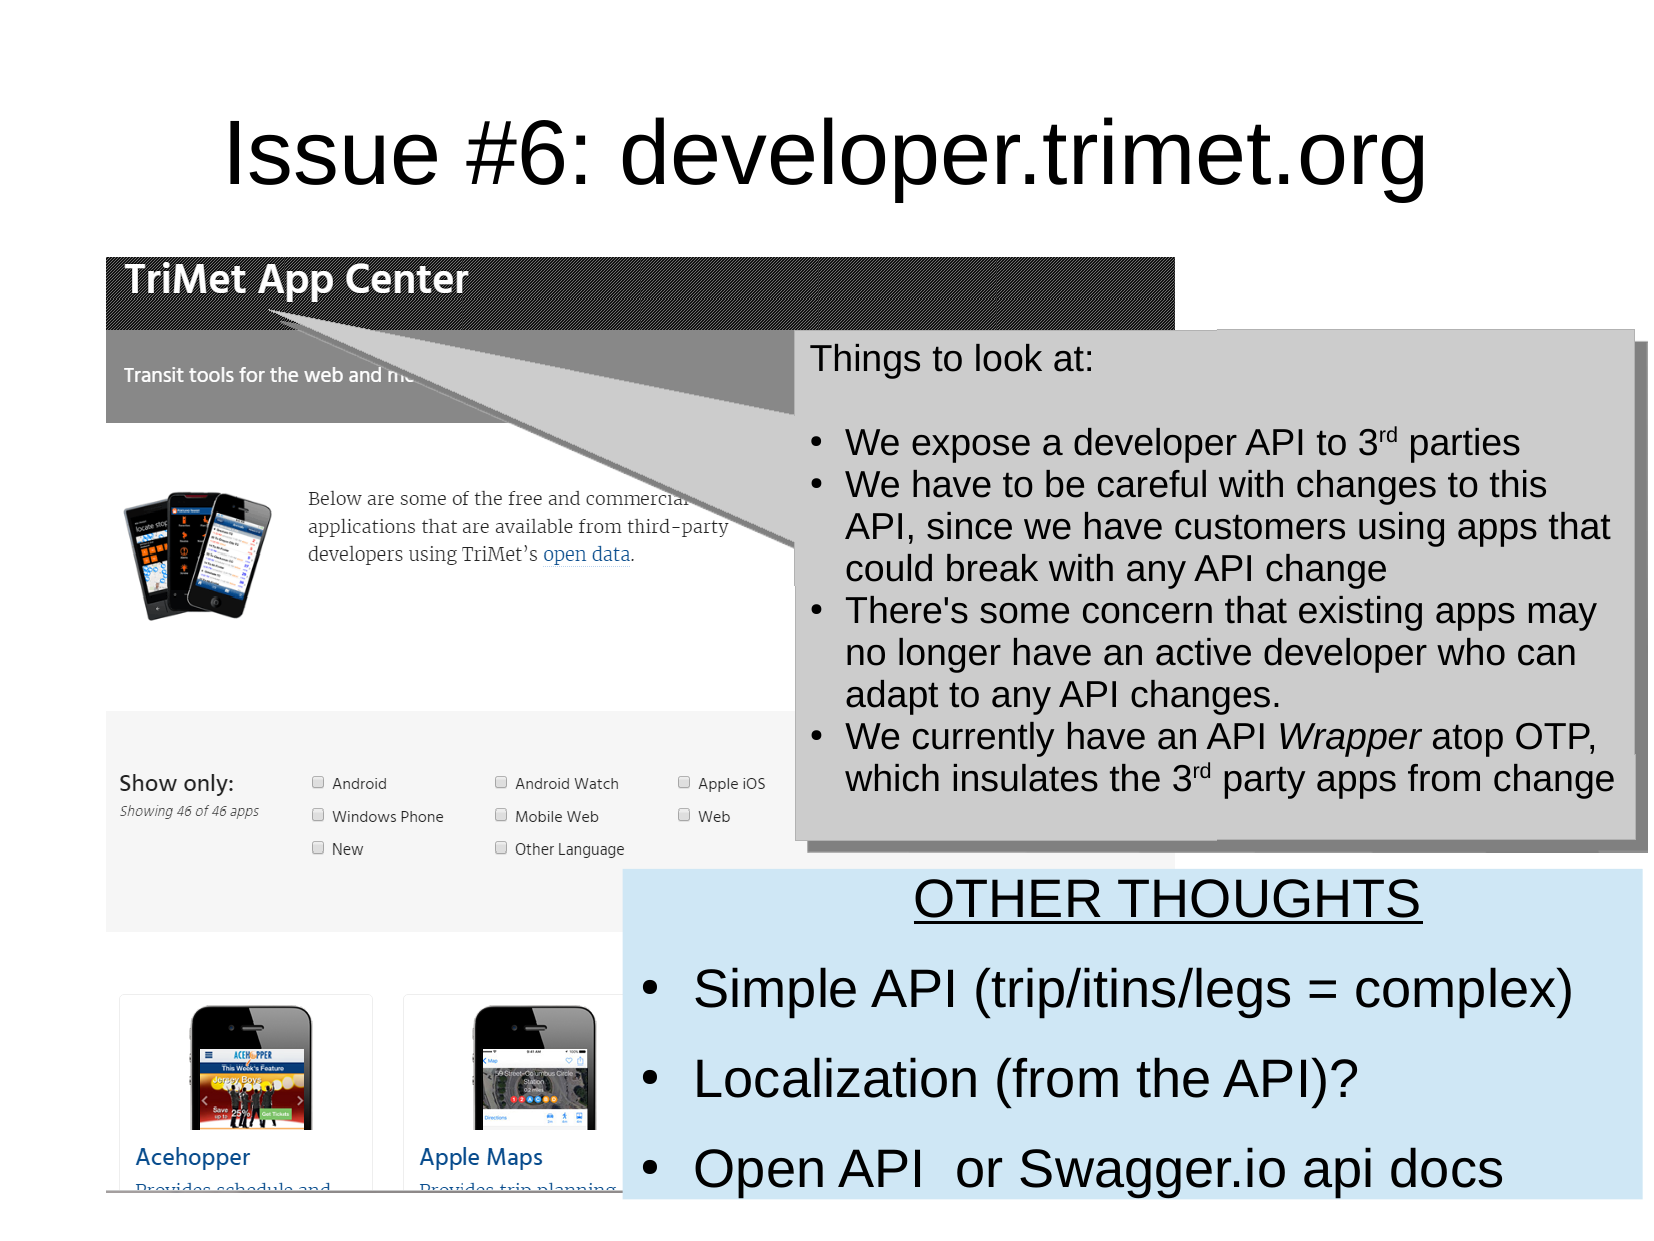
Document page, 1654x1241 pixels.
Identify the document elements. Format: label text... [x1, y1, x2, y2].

picture [106, 257, 1175, 1193]
text_box Things to look at: We expose a developer API to 3rd parties We have to be careful with changes to this API, since we have customers using apps that could break with any API change There's some concern that existing apps may no longer have an active developer who can adapt to any API changes. We currently have an API Wrapper atop OTP, which insulates the 3rd party apps from change [268, 309, 1636, 841]
title Issue #6: developer.trimet.org [82, 49, 1571, 257]
list OTHER THOUGHTS Simple API (trip/itins/legs = complex) Localization (from the API)? Open API or Swagger.io api docs [622, 868, 1643, 1200]
